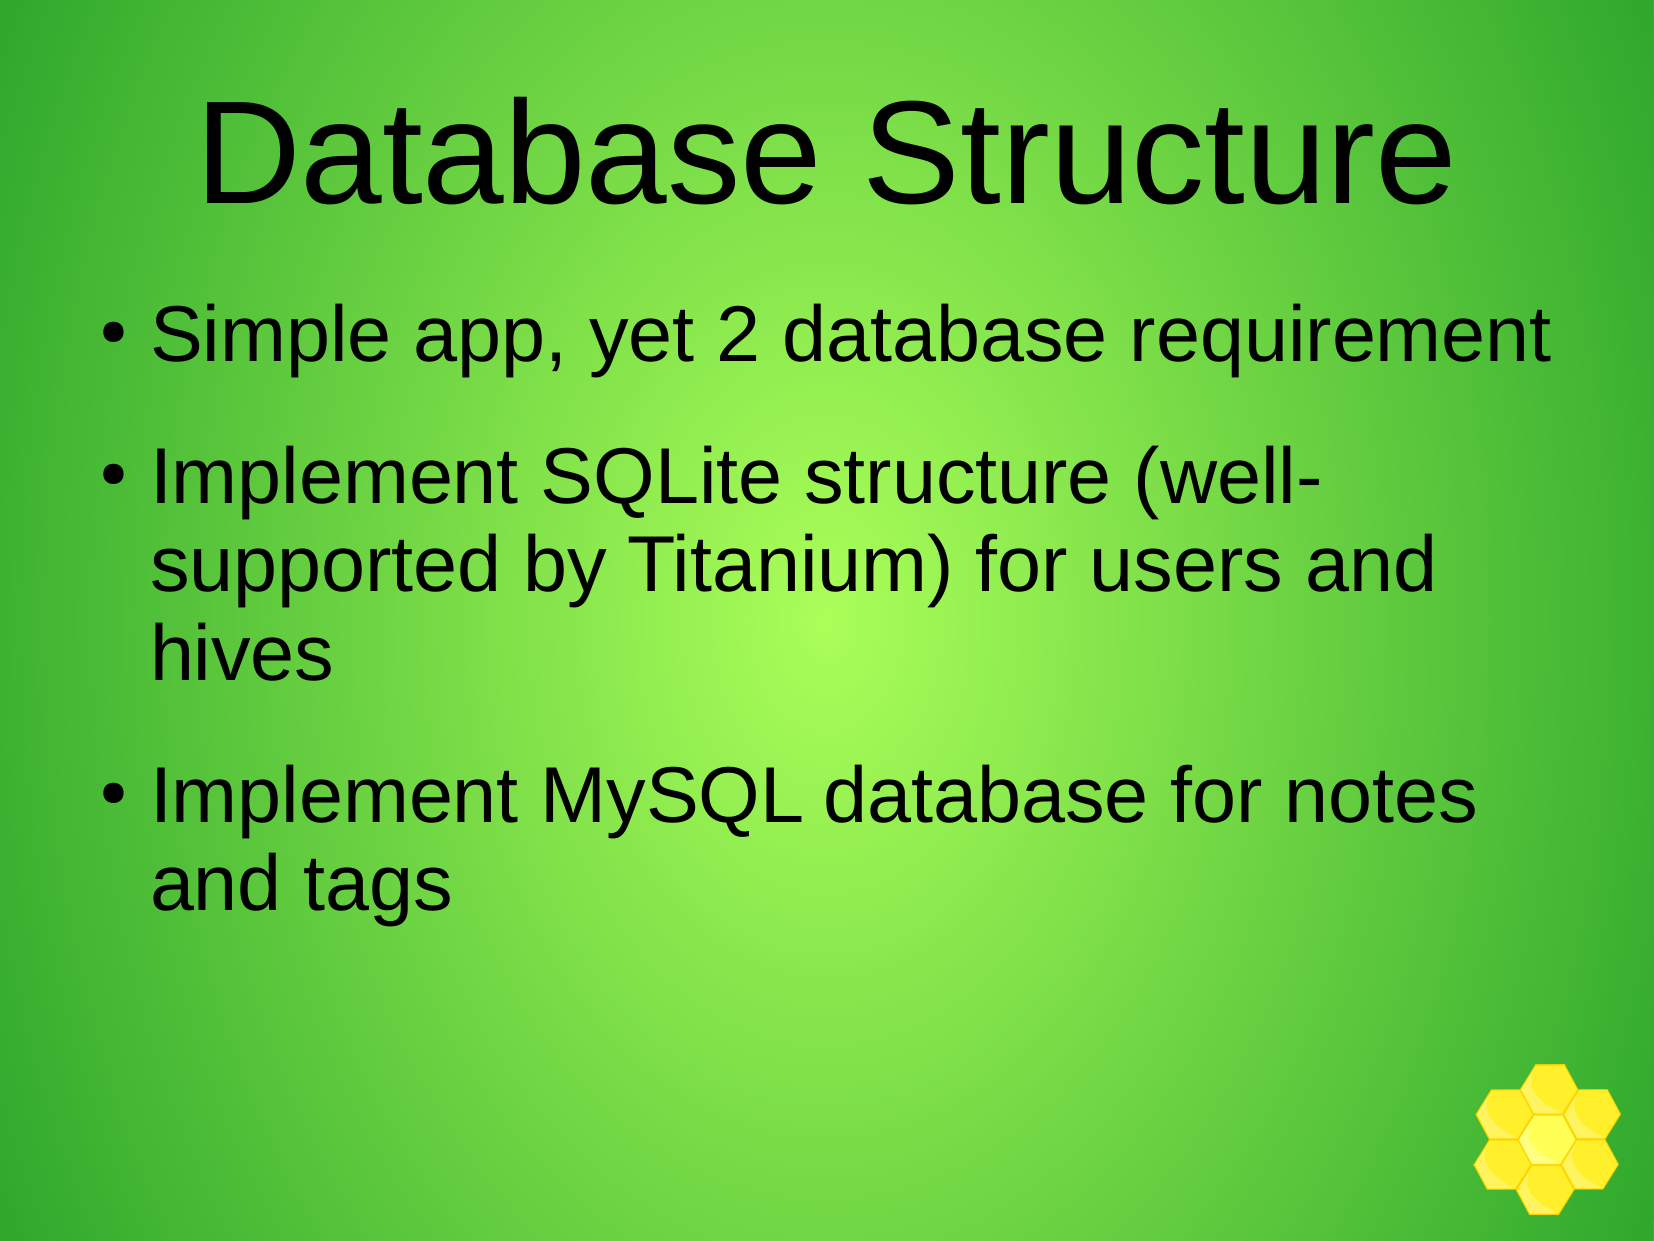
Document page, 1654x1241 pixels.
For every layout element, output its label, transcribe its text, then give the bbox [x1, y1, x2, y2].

picture [1473, 1064, 1621, 1216]
list Simple app, yet 2 database requirement Implement SQLite structure (well-supported by Titanium) for users and hives Implement MySQL database for notes and tags [82, 290, 1571, 1010]
title Database Structure [82, 49, 1571, 257]
